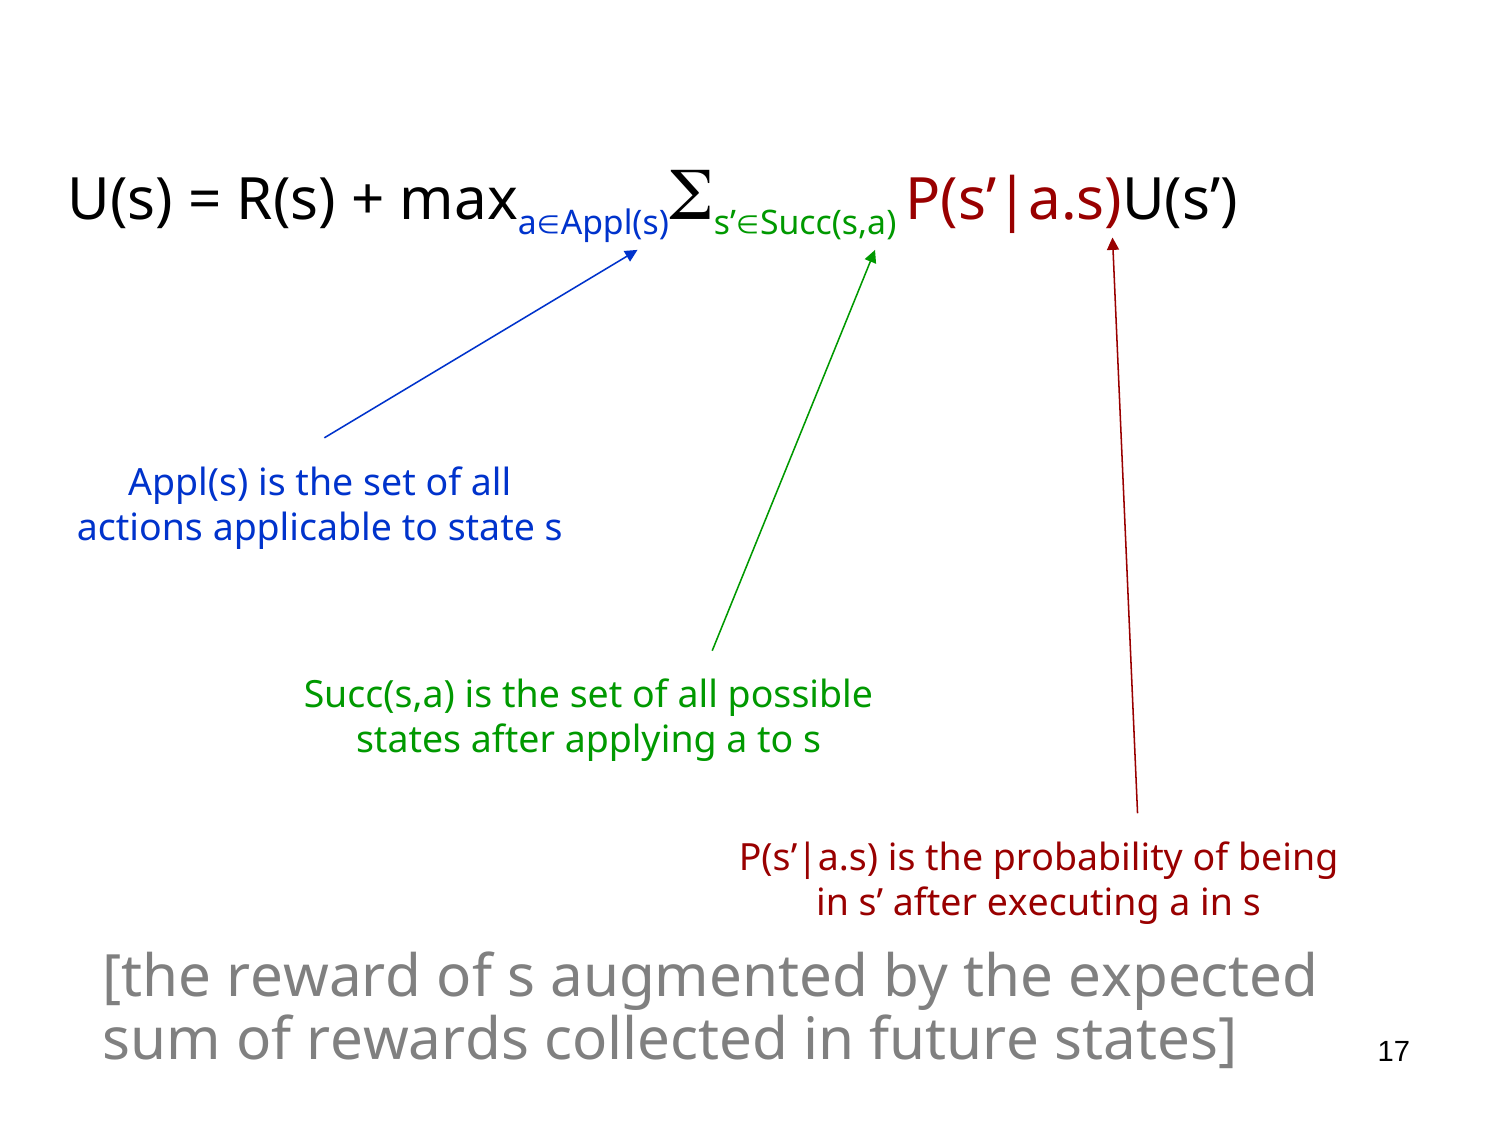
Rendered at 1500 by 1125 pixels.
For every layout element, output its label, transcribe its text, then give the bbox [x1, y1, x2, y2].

text_box P(s’|a.s) is the probability of being in s’ after executing a in s [712, 824, 1366, 931]
list U(s) = R(s) + maxaAppl(s)s’Succ(s,a) P(s’|a.s)U(s’) [37, 137, 1413, 376]
text_box Appl(s) is the set of all actions applicable to state s [49, 449, 591, 556]
text_box [the reward of s augmented by the expected sum of rewards collected in future states] [87, 938, 1349, 1081]
text_box Succ(s,a) is the set of all possible states after applying a to s [262, 662, 916, 768]
text_box <number> [1074, 1024, 1426, 1103]
